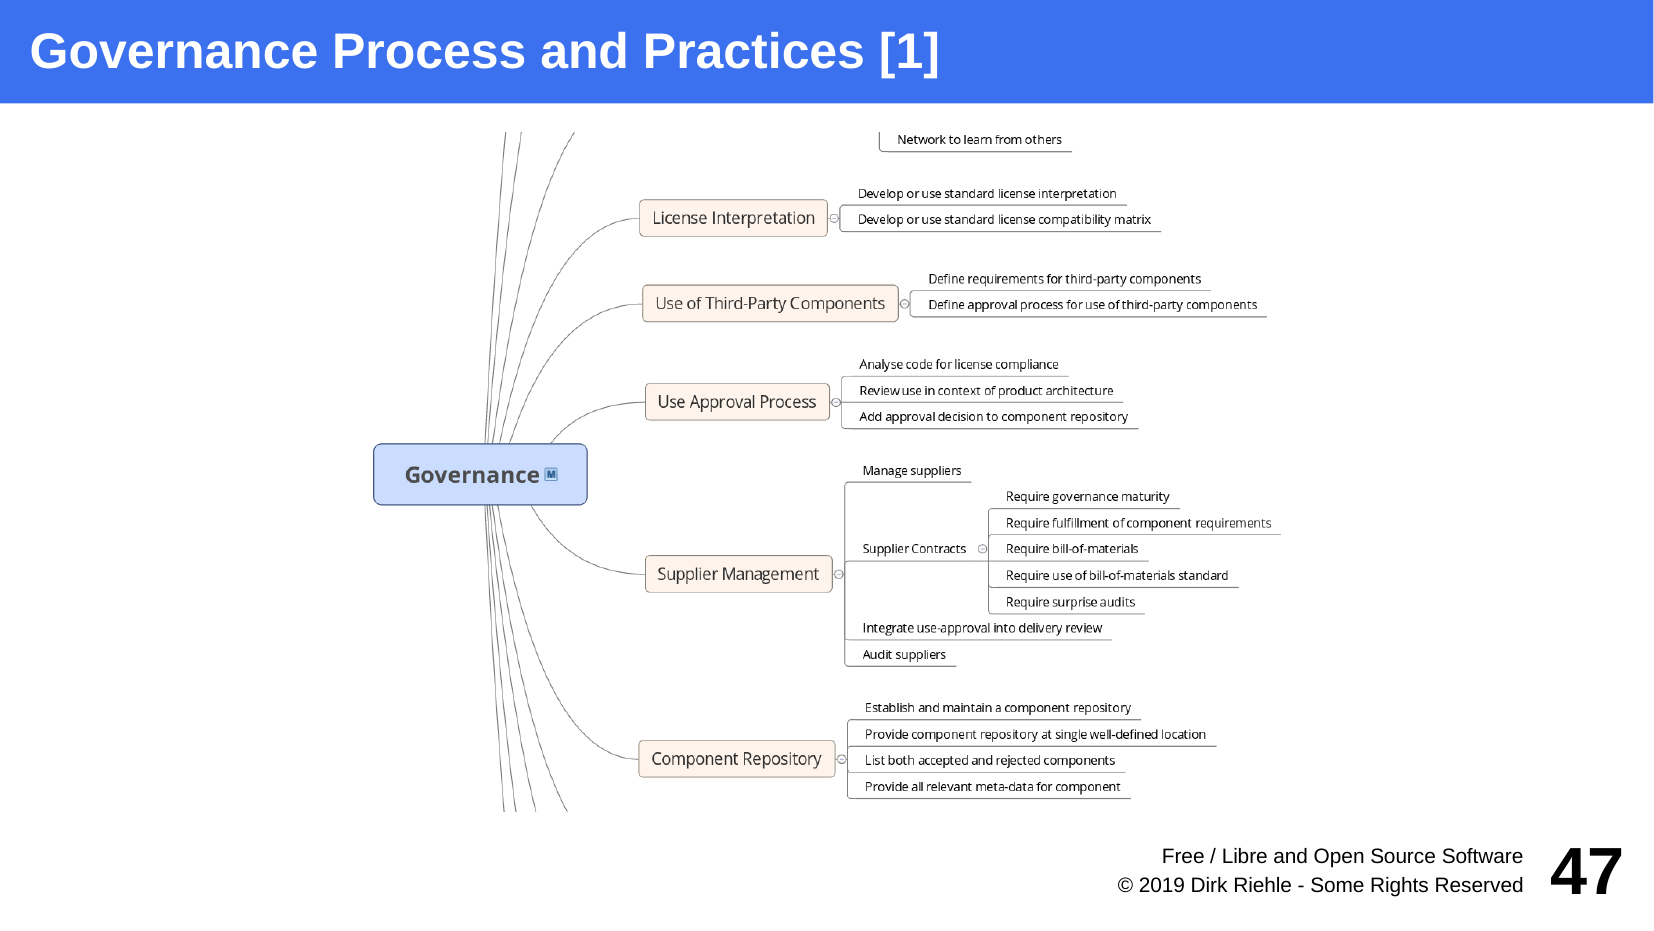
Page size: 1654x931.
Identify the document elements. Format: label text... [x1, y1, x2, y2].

picture [375, 132, 1279, 813]
title Governance Process and Practices [1] [0, 0, 1654, 104]
